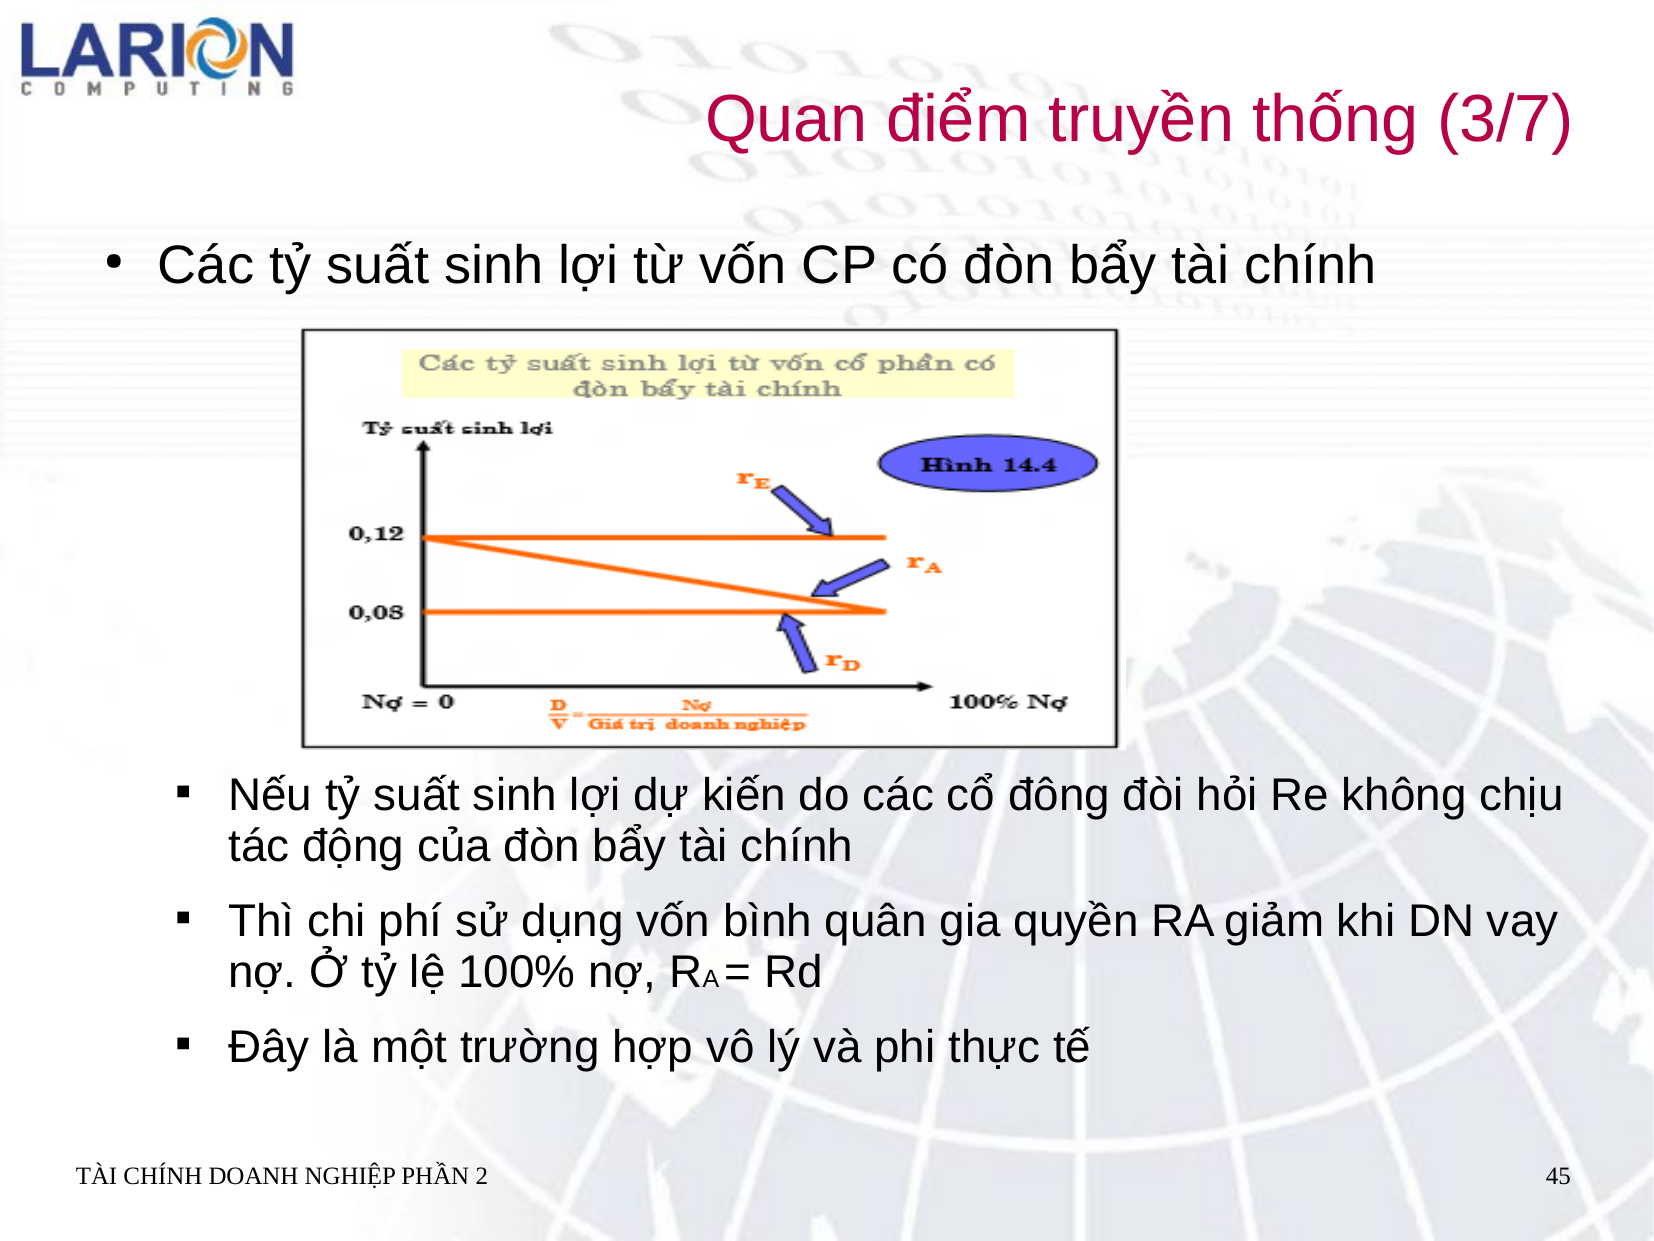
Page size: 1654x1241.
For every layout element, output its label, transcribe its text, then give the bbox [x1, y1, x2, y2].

list Các tỷ suất sinh lợi từ vốn CP có đòn bẩy tài chính Nếu tỷ suất sinh lợi dự kiến do các cổ đông đòi hỏi Re không chịu tác động của đòn bẩy tài chính Thì chi phí sử dụng vốn bình quân gia quyền RA giảm khi DN vay nợ. Ở tỷ lệ 100% nợ, RA = Rd Đây là một trường hợp vô lý và phi thực tế [86, 234, 1576, 1136]
title Quan điểm truyền thống (3/7) [300, 49, 1576, 188]
picture [0, 0, 1654, 1241]
